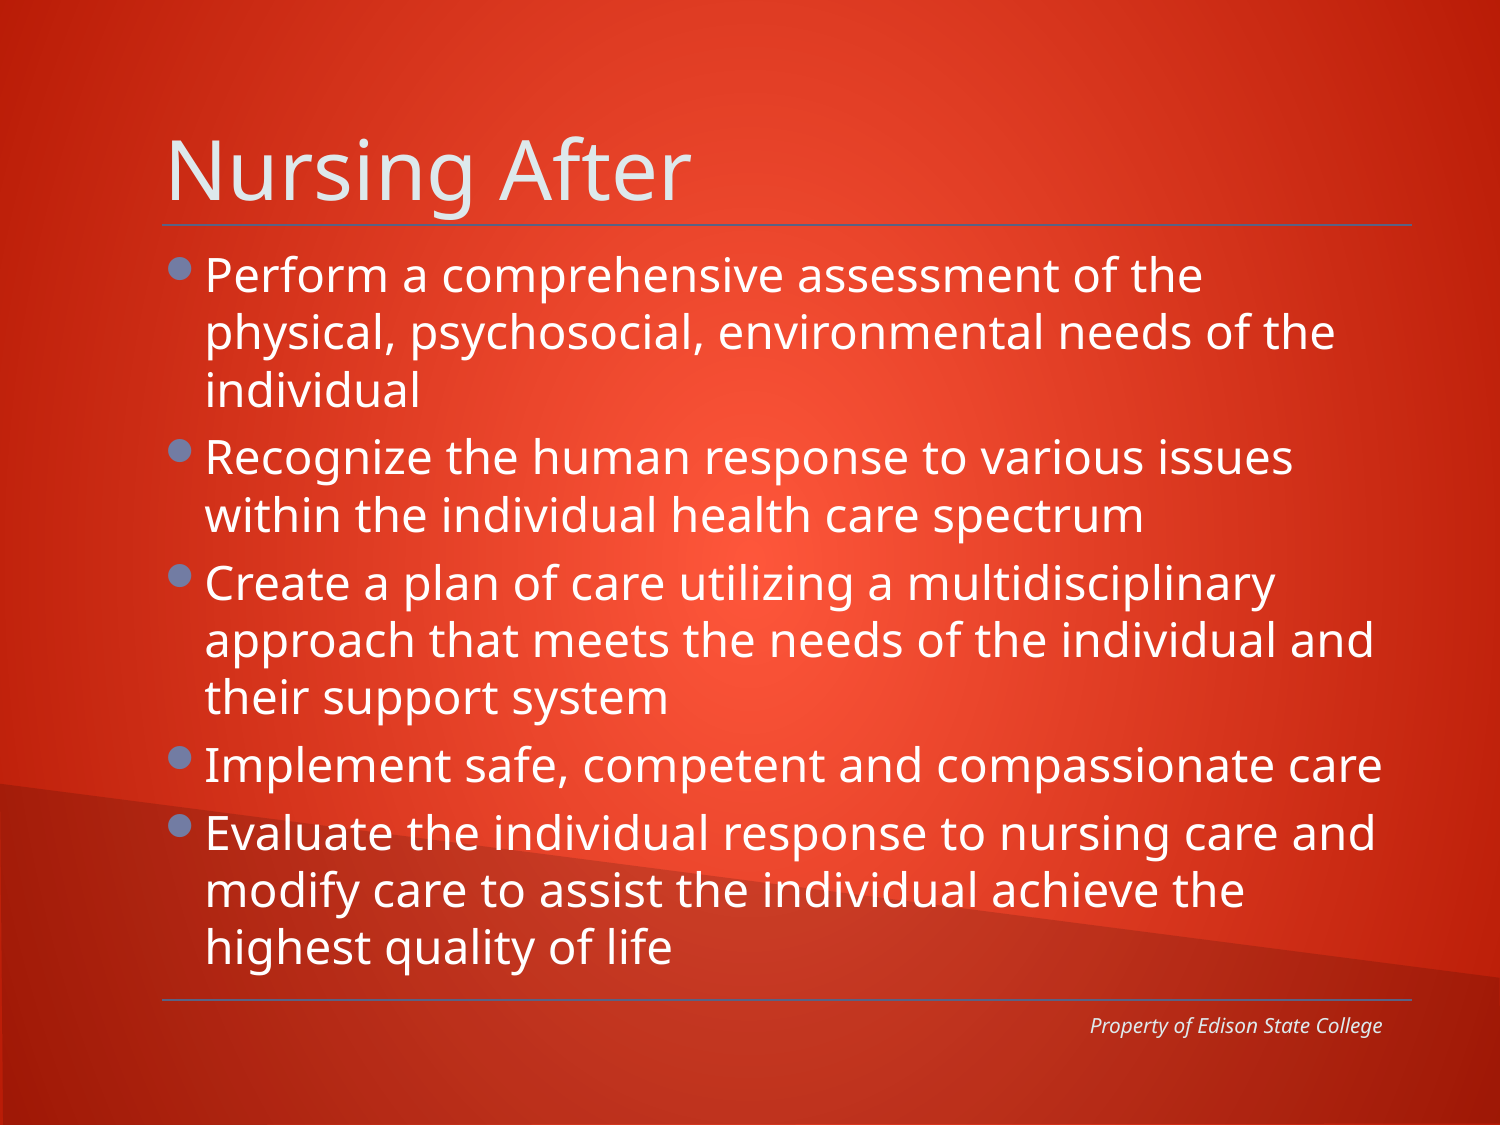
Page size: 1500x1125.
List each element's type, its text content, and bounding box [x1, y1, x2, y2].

footer Property of Edison State College [1074, 987, 1463, 1063]
title Nursing After [150, 45, 1425, 233]
list Perform a comprehensive assessment of the physical, psychosocial, environmental needs of the individual Recognize the human response to various issues within the individual health care spectrum Create a plan of care utilizing a multidisciplinary approach that meets the needs of the individual and their support system Implement safe, competent and compassionate care Evaluate the individual response to nursing care and modify care to assist the individual achieve the highest quality of life [150, 237, 1425, 988]
